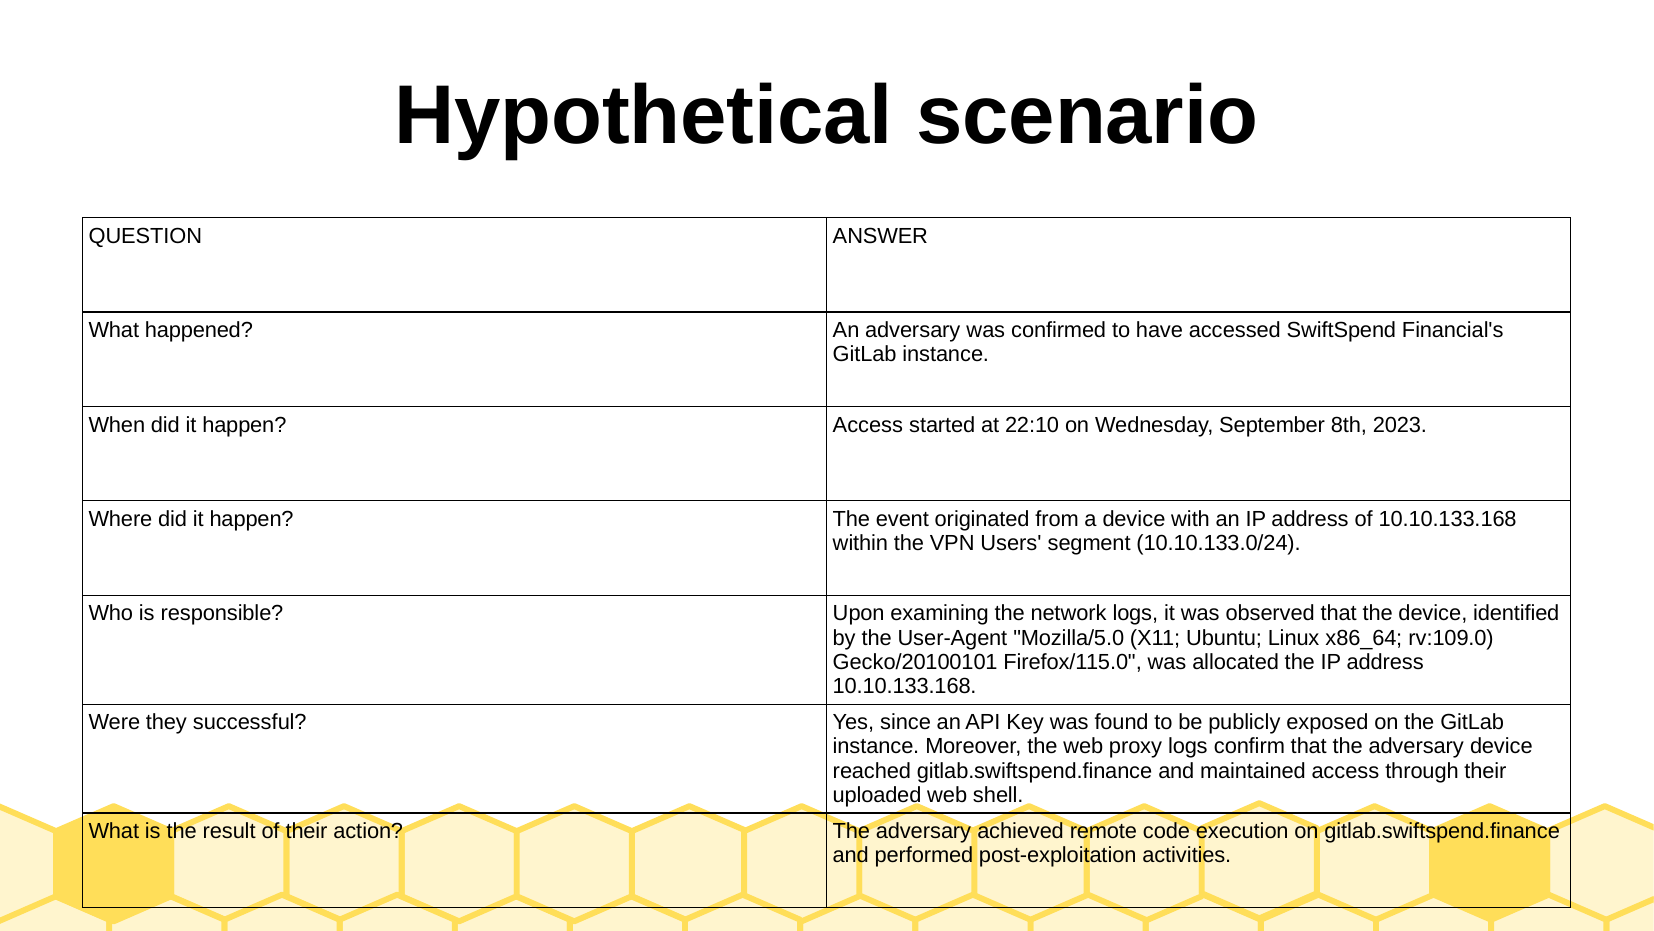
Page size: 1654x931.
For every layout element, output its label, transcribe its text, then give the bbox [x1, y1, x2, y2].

table_cell Who is responsible? [83, 596, 826, 704]
table_cell Where did it happen? [83, 501, 826, 595]
table_cell What is the result of their action? [83, 814, 826, 907]
table_cell The adversary achieved remote code execution on gitlab.swiftspend.finance and performed post-exploitation activities. [827, 814, 1570, 907]
table_cell Were they successful? [83, 705, 826, 812]
table_header QUESTION [83, 218, 826, 311]
table_header ANSWER [827, 218, 1570, 311]
table_cell The event originated from a device with an IP address of 10.10.133.168 within the VPN Users' segment (10.10.133.0/24). [827, 501, 1570, 595]
table_cell An adversary was confirmed to have accessed SwiftSpend Financial's GitLab instance. [827, 313, 1570, 406]
title Hypothetical scenario [82, 37, 1571, 193]
table_cell Upon examining the network logs, it was observed that the device, identified by the User-Agent "Mozilla/5.0 (X11; Ubuntu; Linux x86_64; rv:109.0) Gecko/20100101 Firefox/115.0", was allocated the IP address 10.10.133.168. [827, 596, 1570, 704]
table_cell Access started at 22:10 on Wednesday, September 8th, 2023. [827, 407, 1570, 500]
table_cell What happened? [83, 313, 826, 406]
table_cell When did it happen? [83, 407, 826, 500]
table_cell Yes, since an API Key was found to be publicly exposed on the GitLab instance. Moreover, the web proxy logs confirm that the adversary device reached gitlab.swiftspend.finance and maintained access through their uploaded web shell. [827, 705, 1570, 812]
